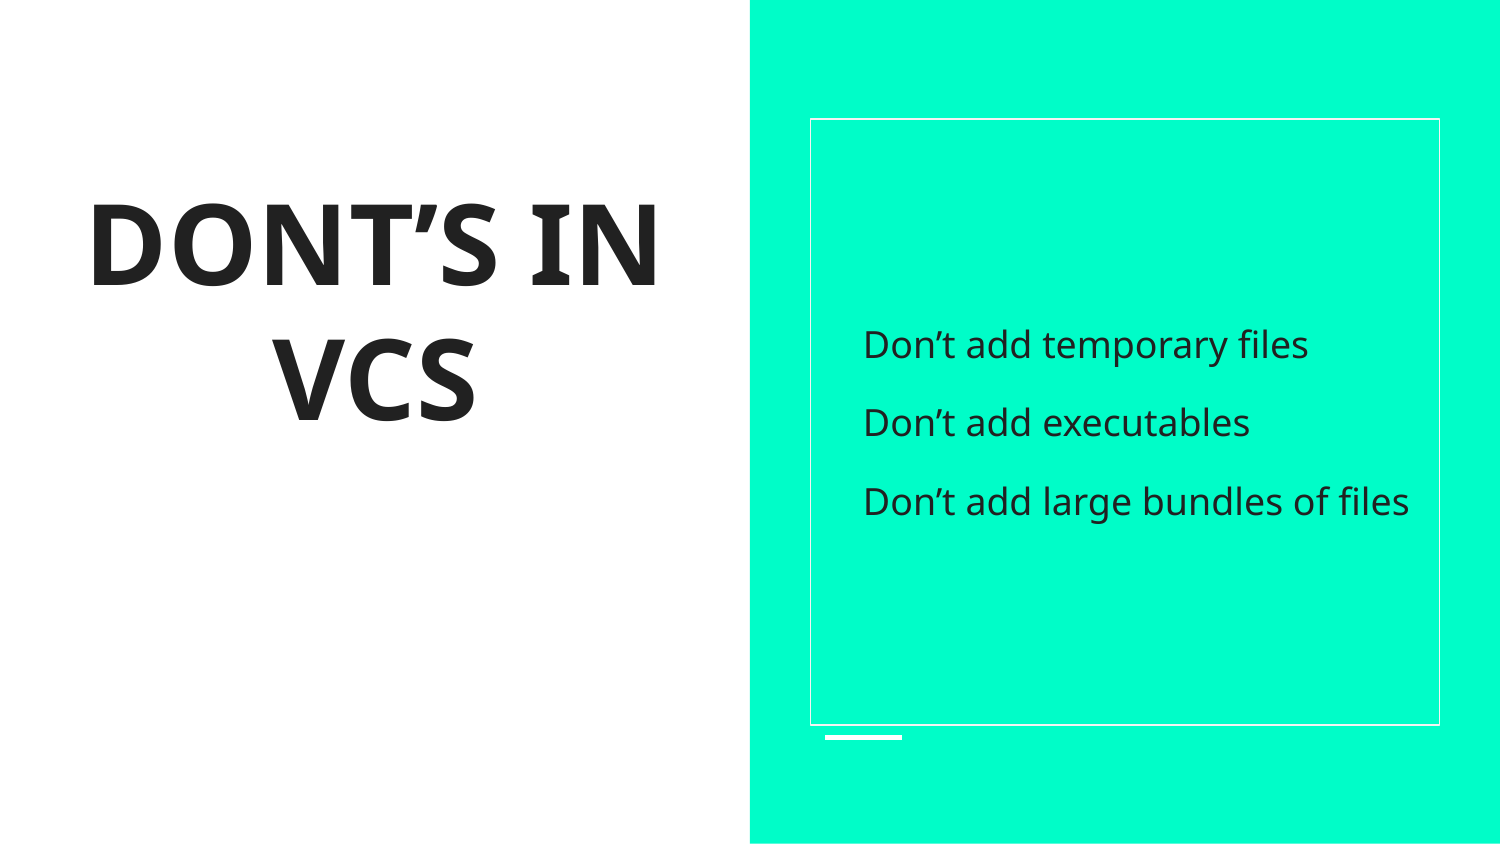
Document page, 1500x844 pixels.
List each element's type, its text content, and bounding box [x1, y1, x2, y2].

list Don’t add temporary files Don’t add executables Don’t add large bundles of files [810, 118, 1440, 725]
title DONT’S IN VCS [43, 177, 708, 458]
